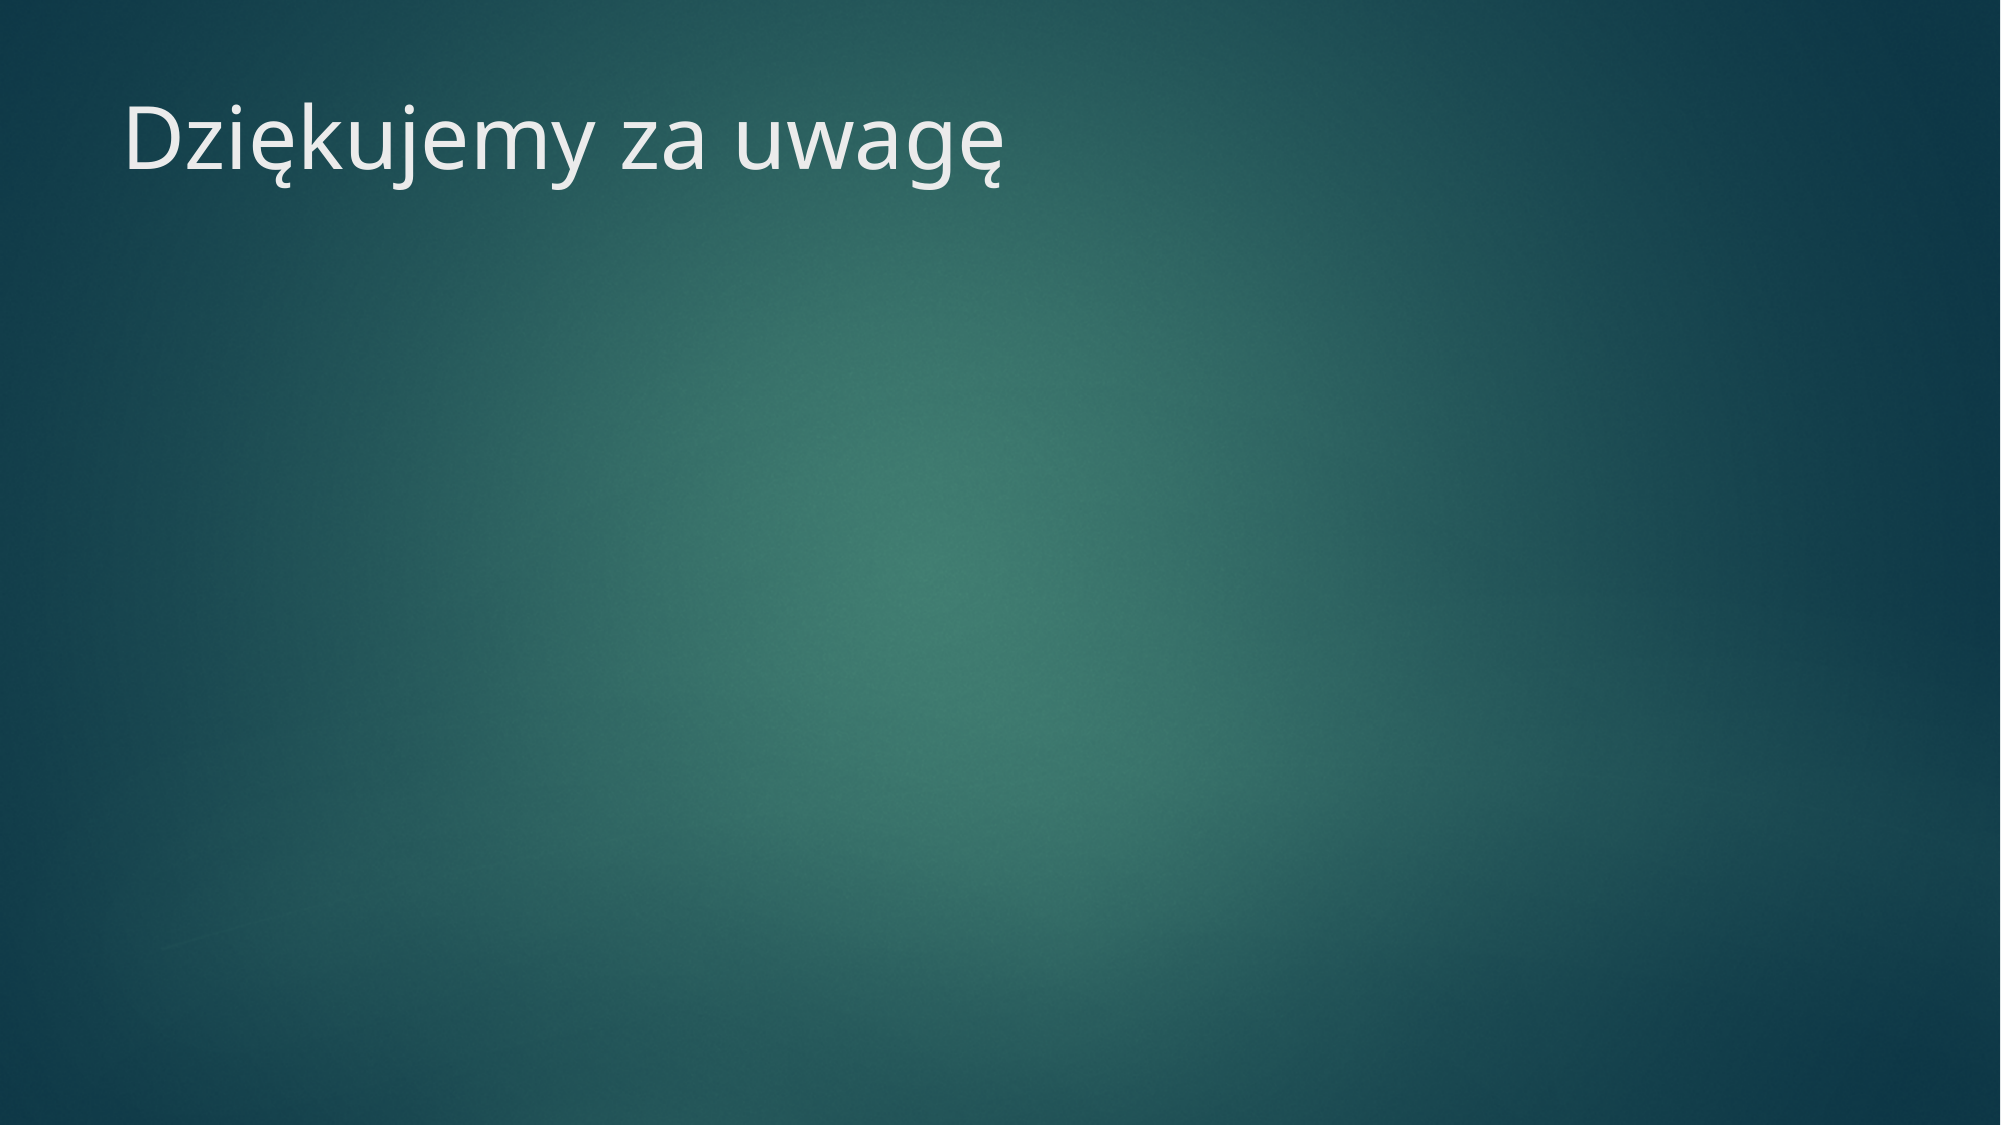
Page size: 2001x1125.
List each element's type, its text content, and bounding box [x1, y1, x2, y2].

title Dziękujemy za uwagę [106, 74, 1649, 305]
